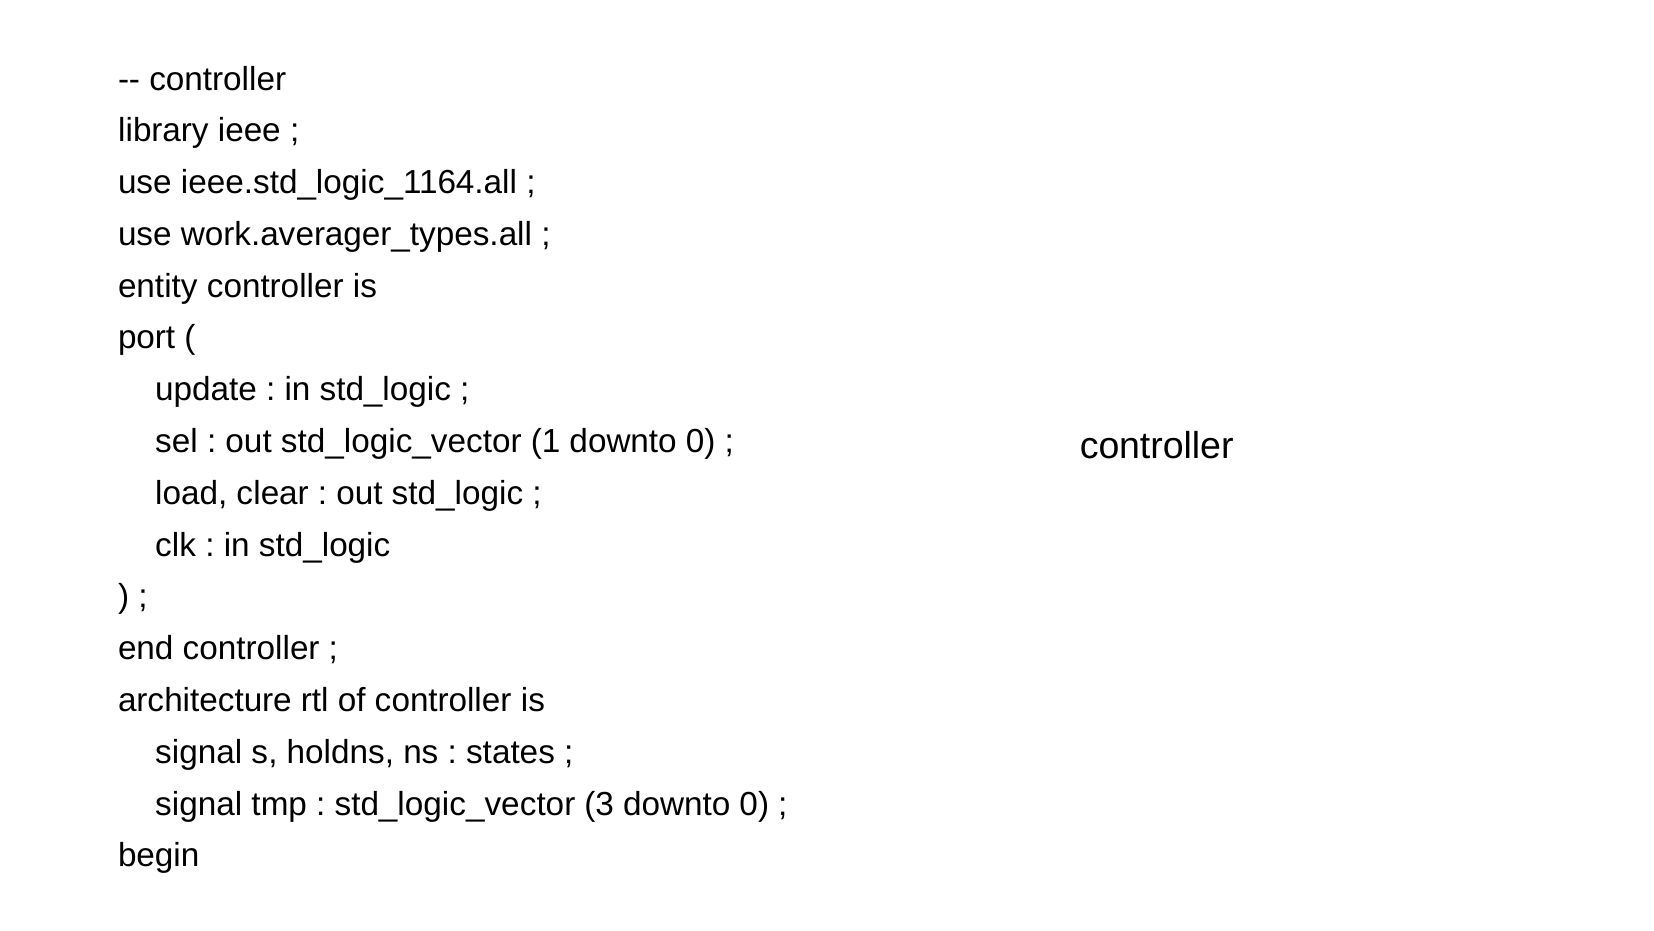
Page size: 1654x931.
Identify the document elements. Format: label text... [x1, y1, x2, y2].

list -- controller library ieee ; use ieee.std_logic_1164.all ; use work.averager_types.all ; entity controller is port ( update : in std_logic ; sel : out std_logic_vector (1 downto 0) ; load, clear : out std_logic ; clk : in std_logic ) ; end controller ; architecture rtl of controller is signal s, holdns, ns : states ; signal tmp : std_logic_vector (3 downto 0) ; begin [82, 60, 886, 886]
text_box controller [1065, 417, 1249, 474]
